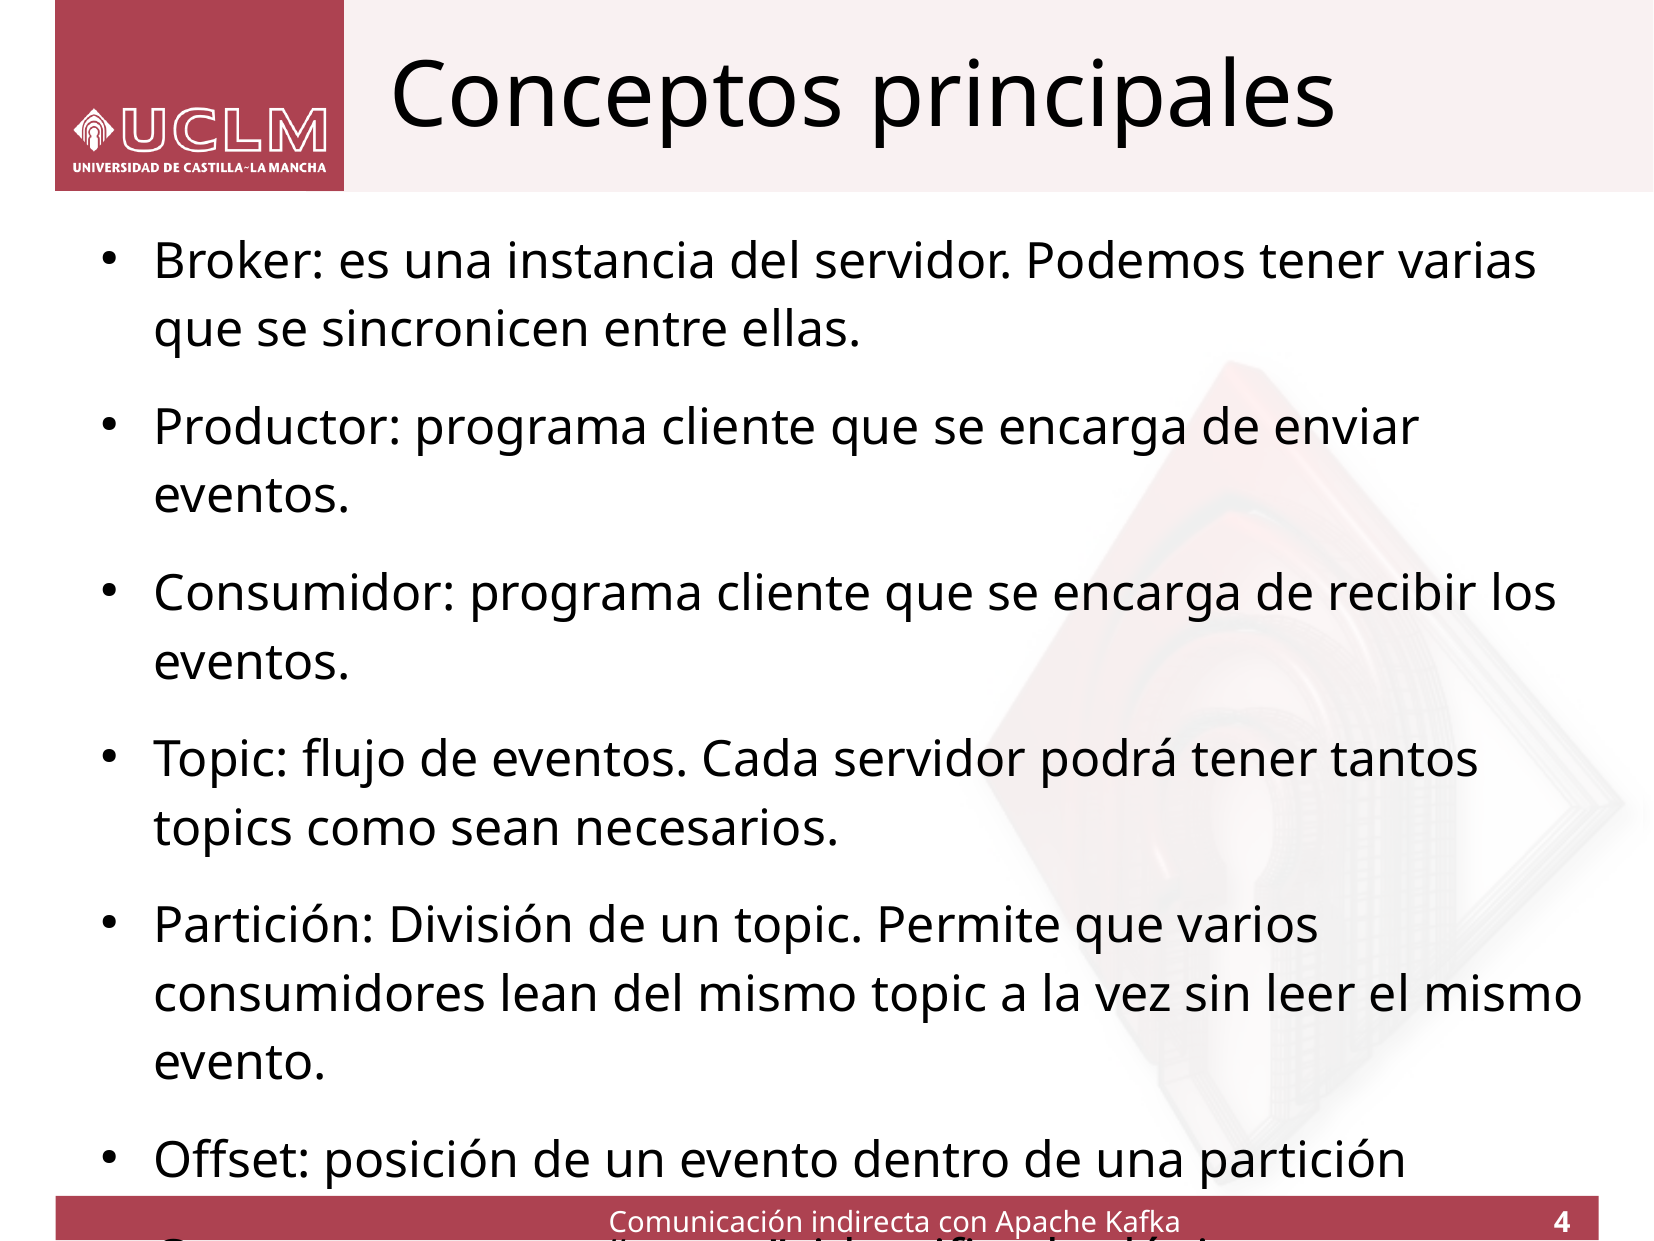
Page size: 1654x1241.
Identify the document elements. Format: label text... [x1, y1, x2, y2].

picture [55, 0, 344, 191]
list Broker: es una instancia del servidor. Podemos tener varias que se sincronicen entre ellas. Productor: programa cliente que se encarga de enviar eventos. Consumidor: programa cliente que se encarga de recibir los eventos. Topic: flujo de eventos. Cada servidor podrá tener tantos topics como sean necesarios. Partición: División de un topic. Permite que varios consumidores lean del mismo topic a la vez sin leer el mismo evento. Offset: posición de un evento dentro de una partición Consumer group o “grupo”: identificador lógico para agrupar consumidores. Permite que un grupo recuerde los eventos que ya ha consumido. https://softwaremill.com/kafka-visualisation/ [82, 225, 1608, 1204]
title Conceptos principales [389, 7, 1615, 185]
